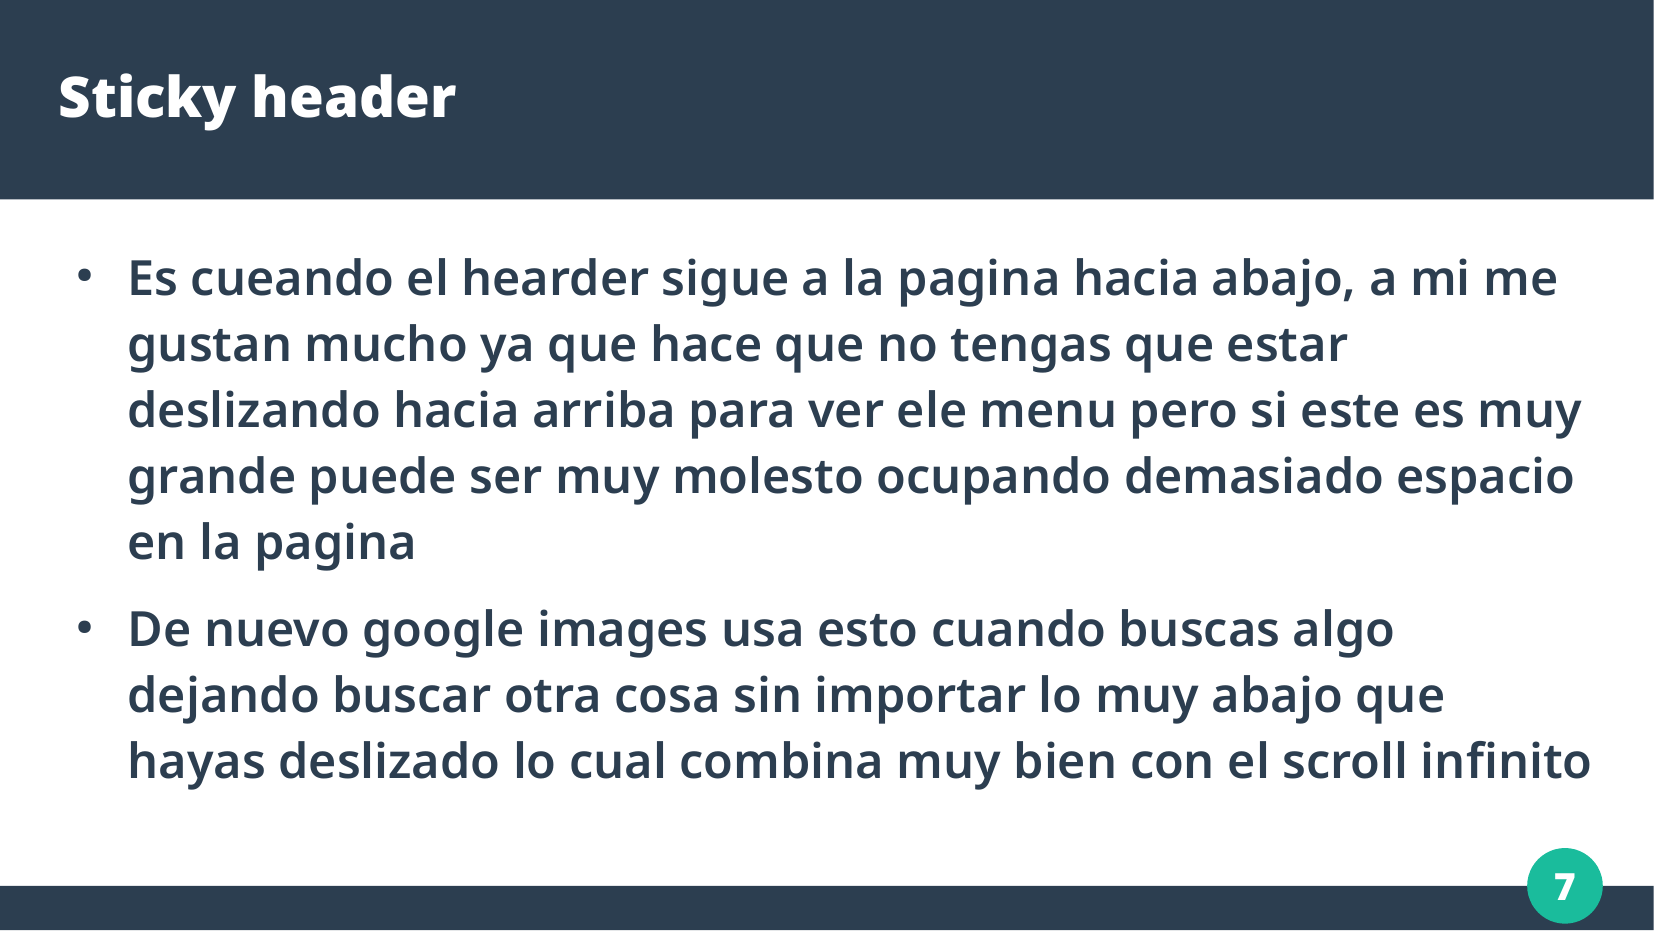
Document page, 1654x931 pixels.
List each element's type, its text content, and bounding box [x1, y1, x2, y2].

list Es cueando el hearder sigue a la pagina hacia abajo, a mi me gustan mucho ya que hace que no tengas que estar deslizando hacia arriba para ver ele menu pero si este es muy grande puede ser muy molesto ocupando demasiado espacio en la pagina De nuevo google images usa esto cuando buscas algo dejando buscar otra cosa sin importar lo muy abajo que hayas deslizado lo cual combina muy bien con el scroll infinito [59, 243, 1595, 864]
title Sticky header [59, 37, 1595, 156]
